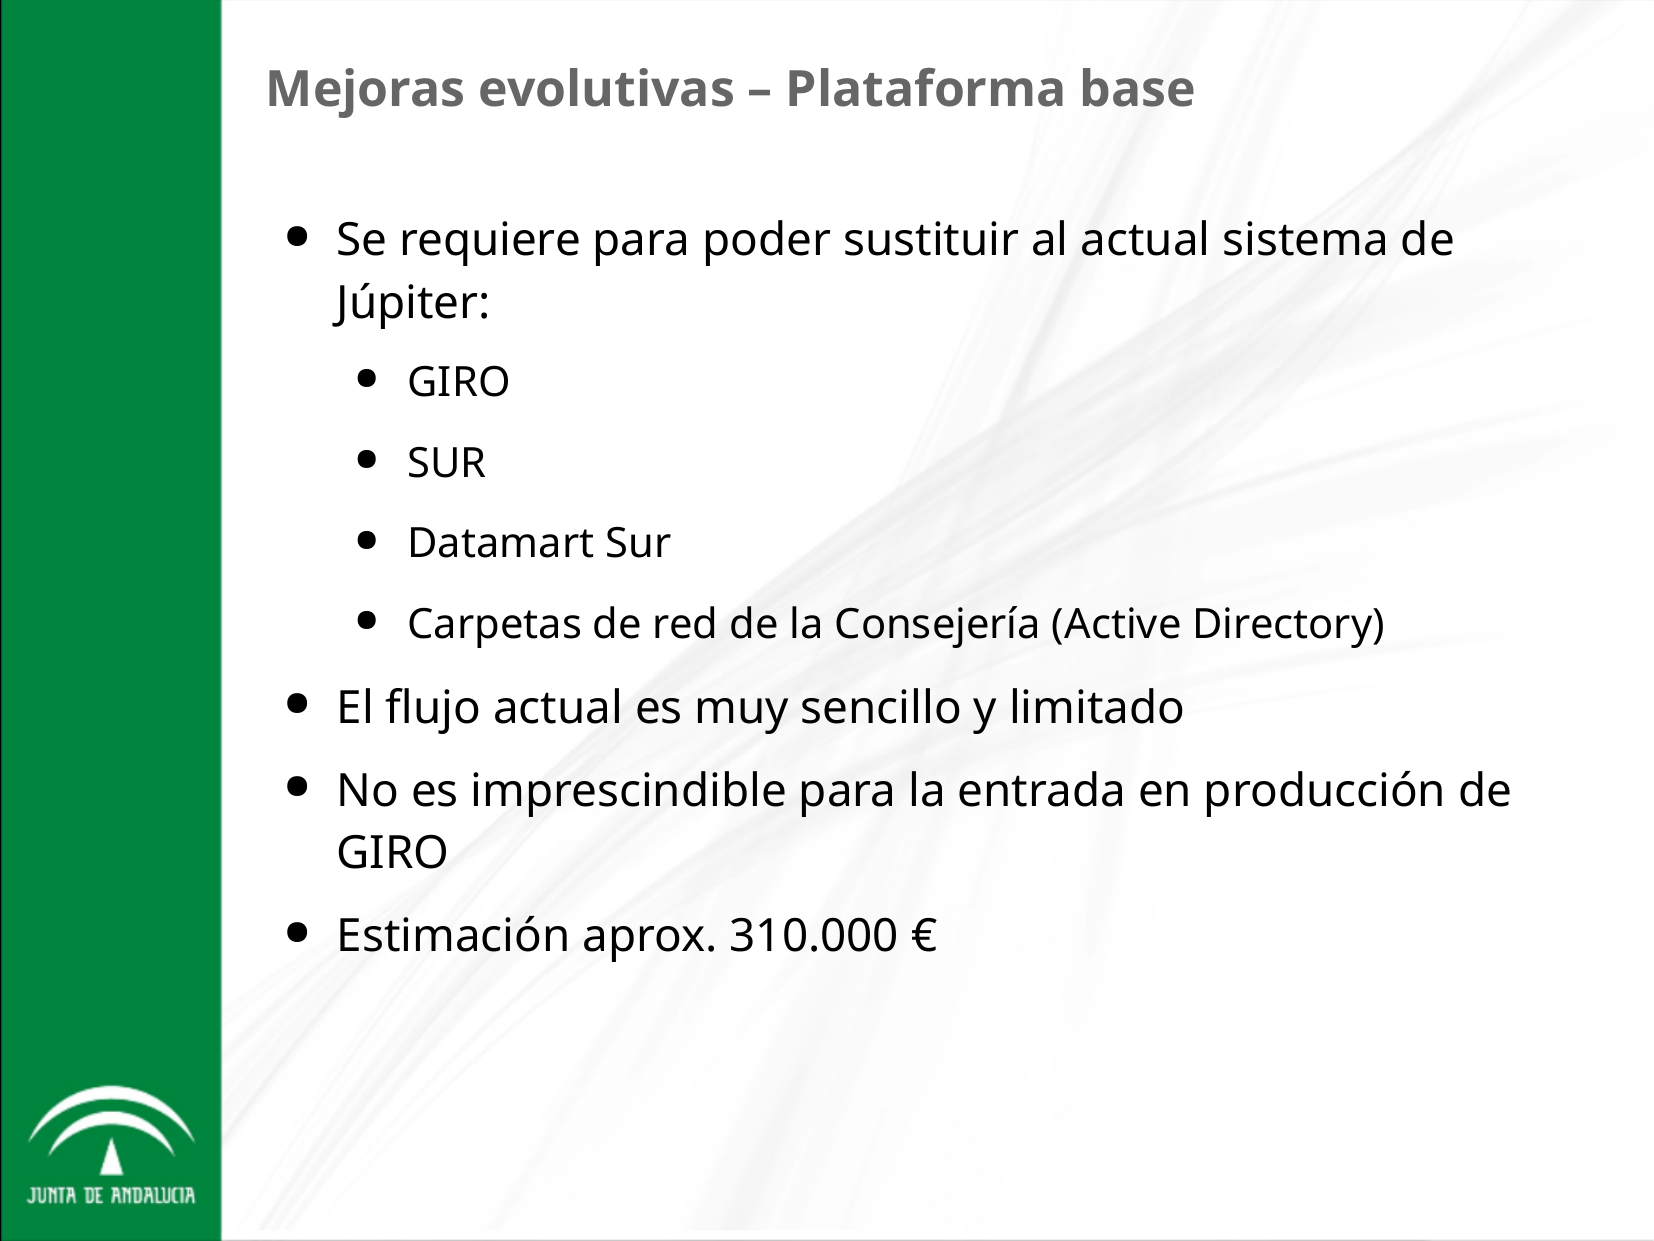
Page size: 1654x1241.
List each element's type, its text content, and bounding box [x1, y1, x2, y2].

title Mejoras evolutivas – Plataforma base [265, 37, 1571, 136]
picture [0, 0, 1654, 1241]
list Se requiere para poder sustituir al actual sistema de Júpiter: GIRO SUR Datamart Sur Carpetas de red de la Consejería (Active Directory) El flujo actual es muy sencillo y limitado No es imprescindible para la entrada en producción de GIRO Estimación aprox. 310.000 € [265, 206, 1571, 1026]
